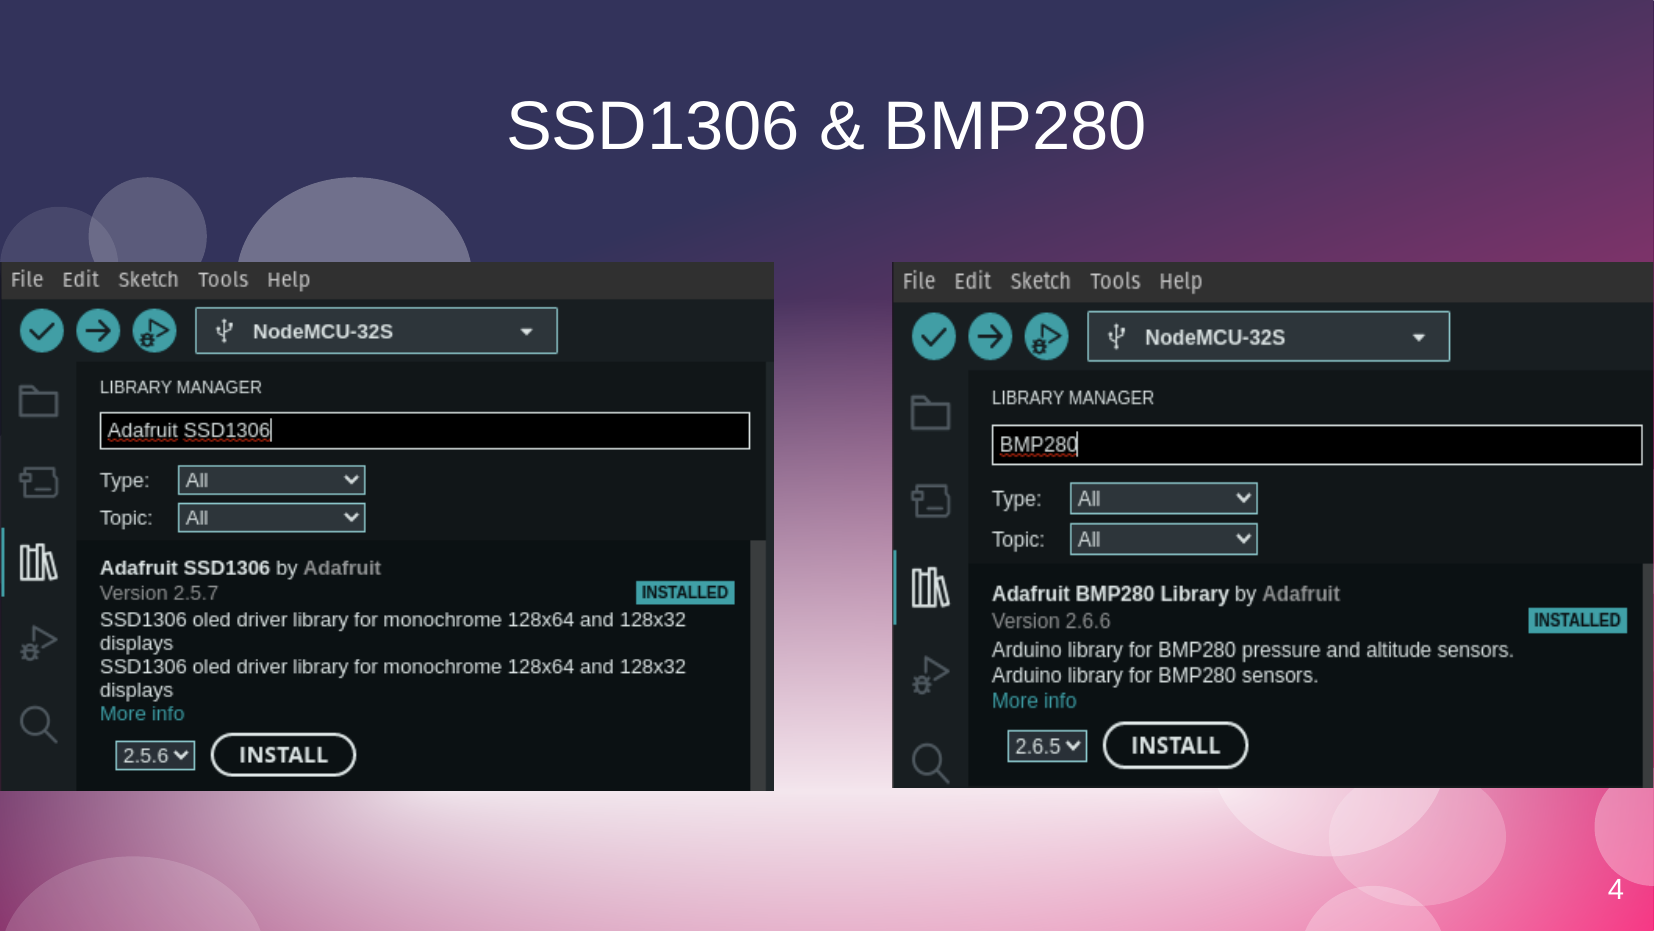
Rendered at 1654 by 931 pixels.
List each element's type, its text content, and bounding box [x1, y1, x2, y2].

picture [892, 262, 1654, 788]
title SSD1306 & BMP280 [88, 44, 1565, 207]
picture [0, 262, 774, 791]
